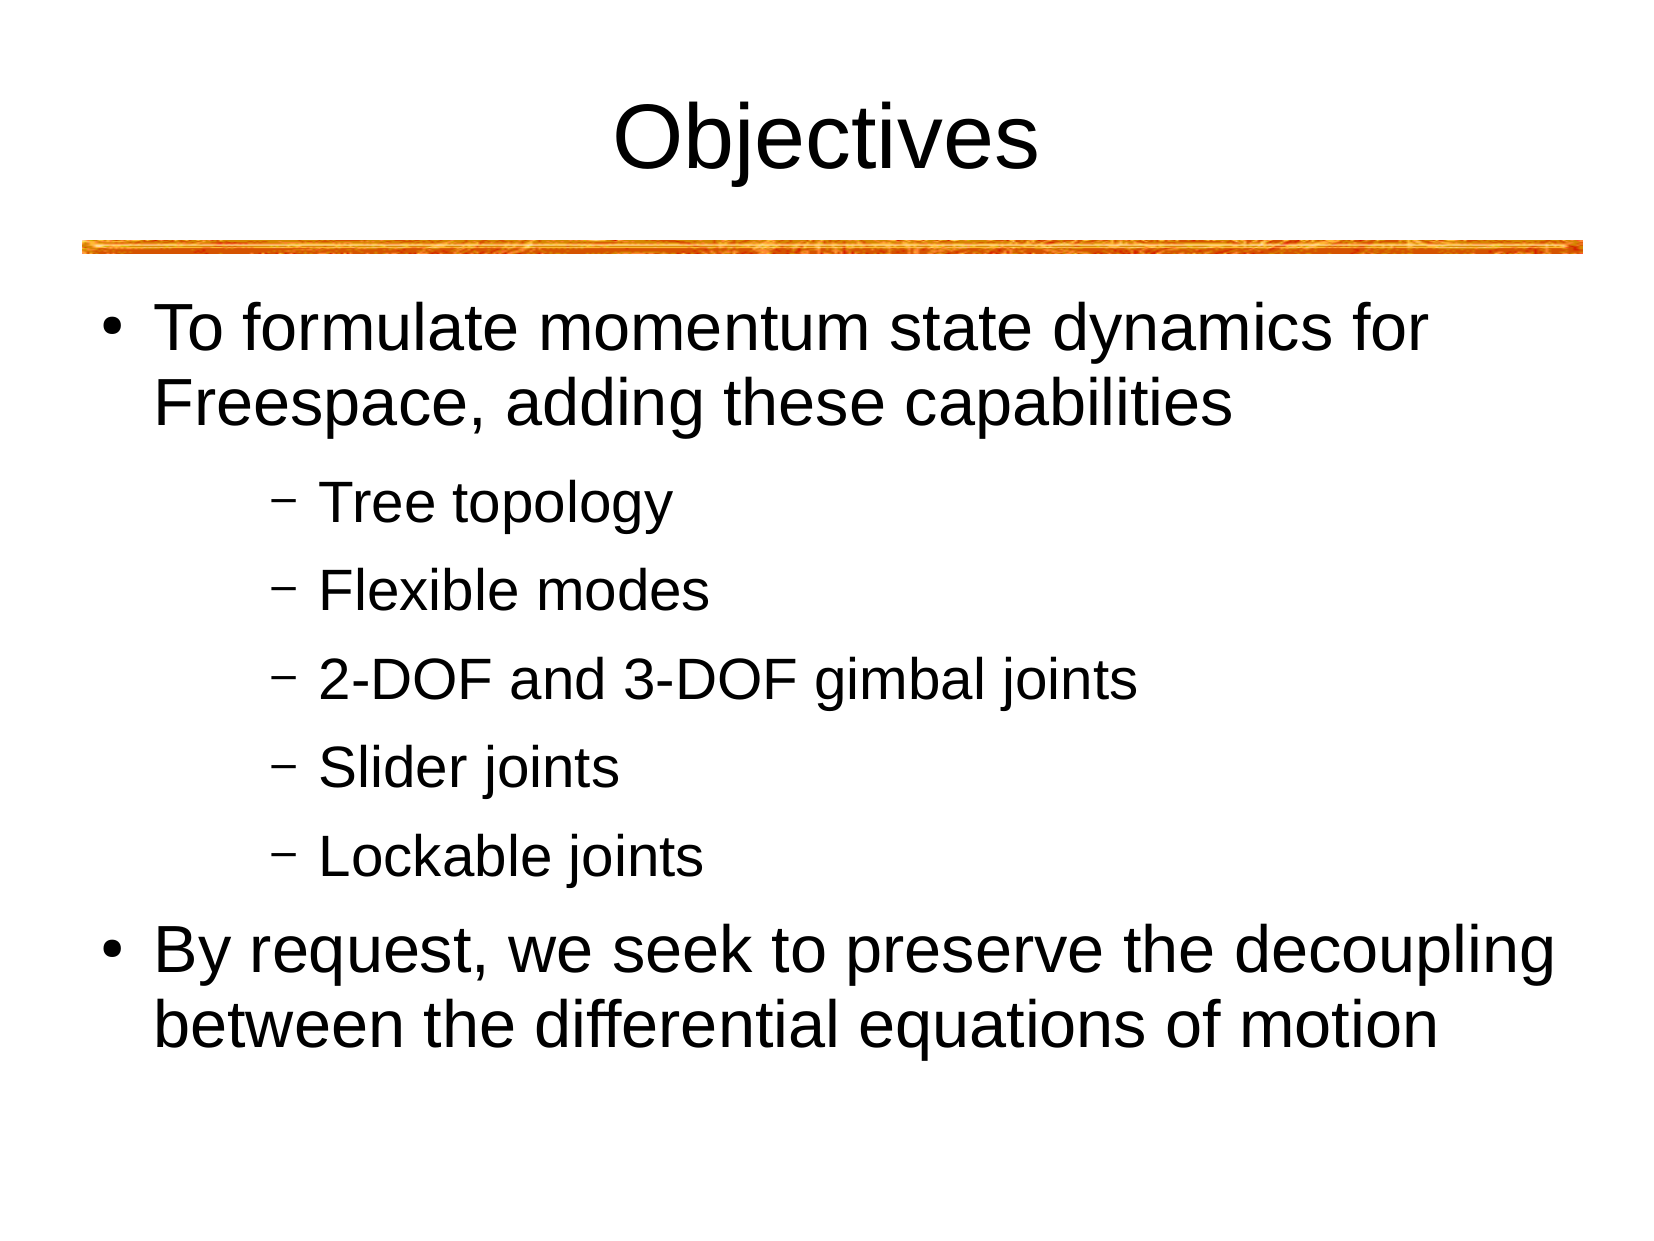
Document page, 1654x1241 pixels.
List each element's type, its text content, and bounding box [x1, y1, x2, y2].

title Objectives [82, 49, 1571, 226]
picture [82, 240, 1583, 254]
list To formulate momentum state dynamics for Freespace, adding these capabilities Tree topology Flexible modes 2-DOF and 3-DOF gimbal joints Slider joints Lockable joints By request, we seek to preserve the decoupling between the differential equations of motion [82, 290, 1571, 1095]
